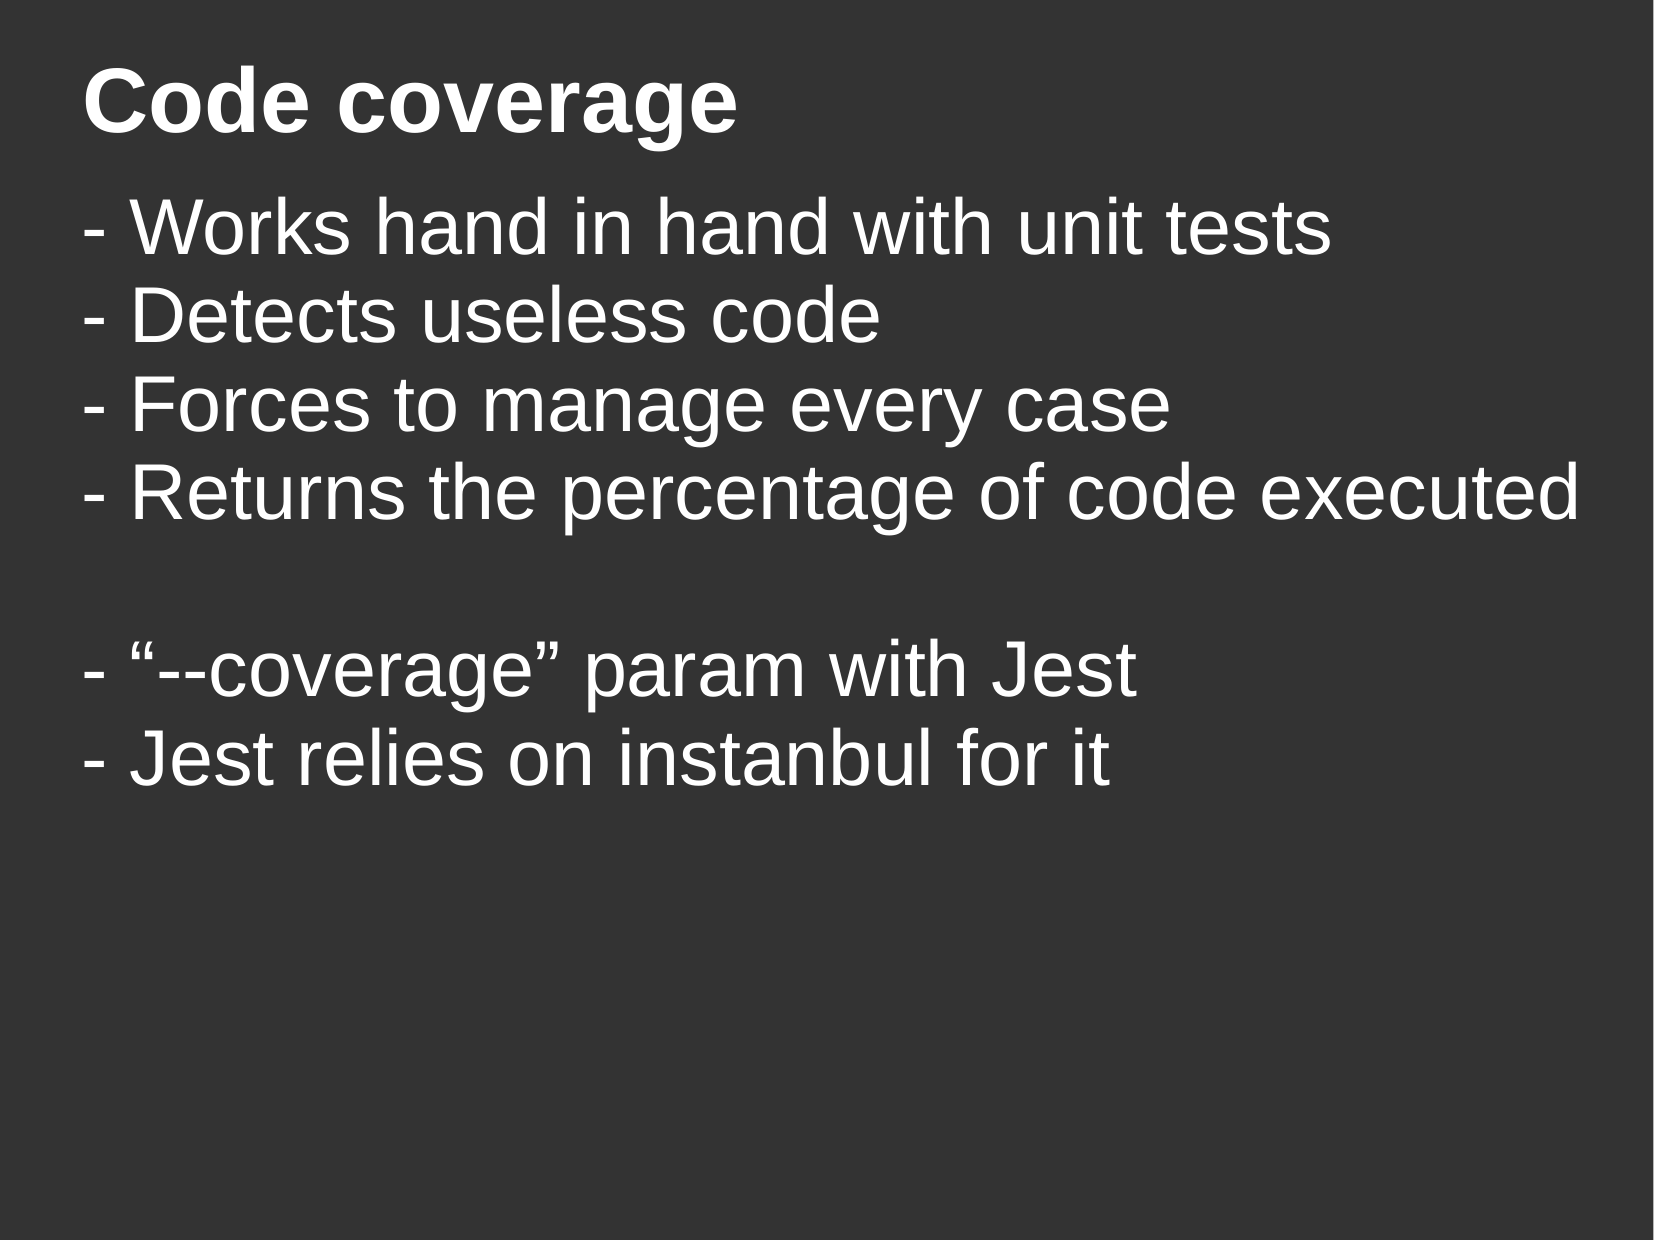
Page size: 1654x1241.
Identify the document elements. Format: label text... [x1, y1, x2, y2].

title - Works hand in hand with unit tests - Detects useless code - Forces to manage every case - Returns the percentage of code executed - “--coverage” param with Jest - Jest relies on instanbul for it [81, 182, 1636, 927]
title Code coverage [82, 49, 1571, 182]
